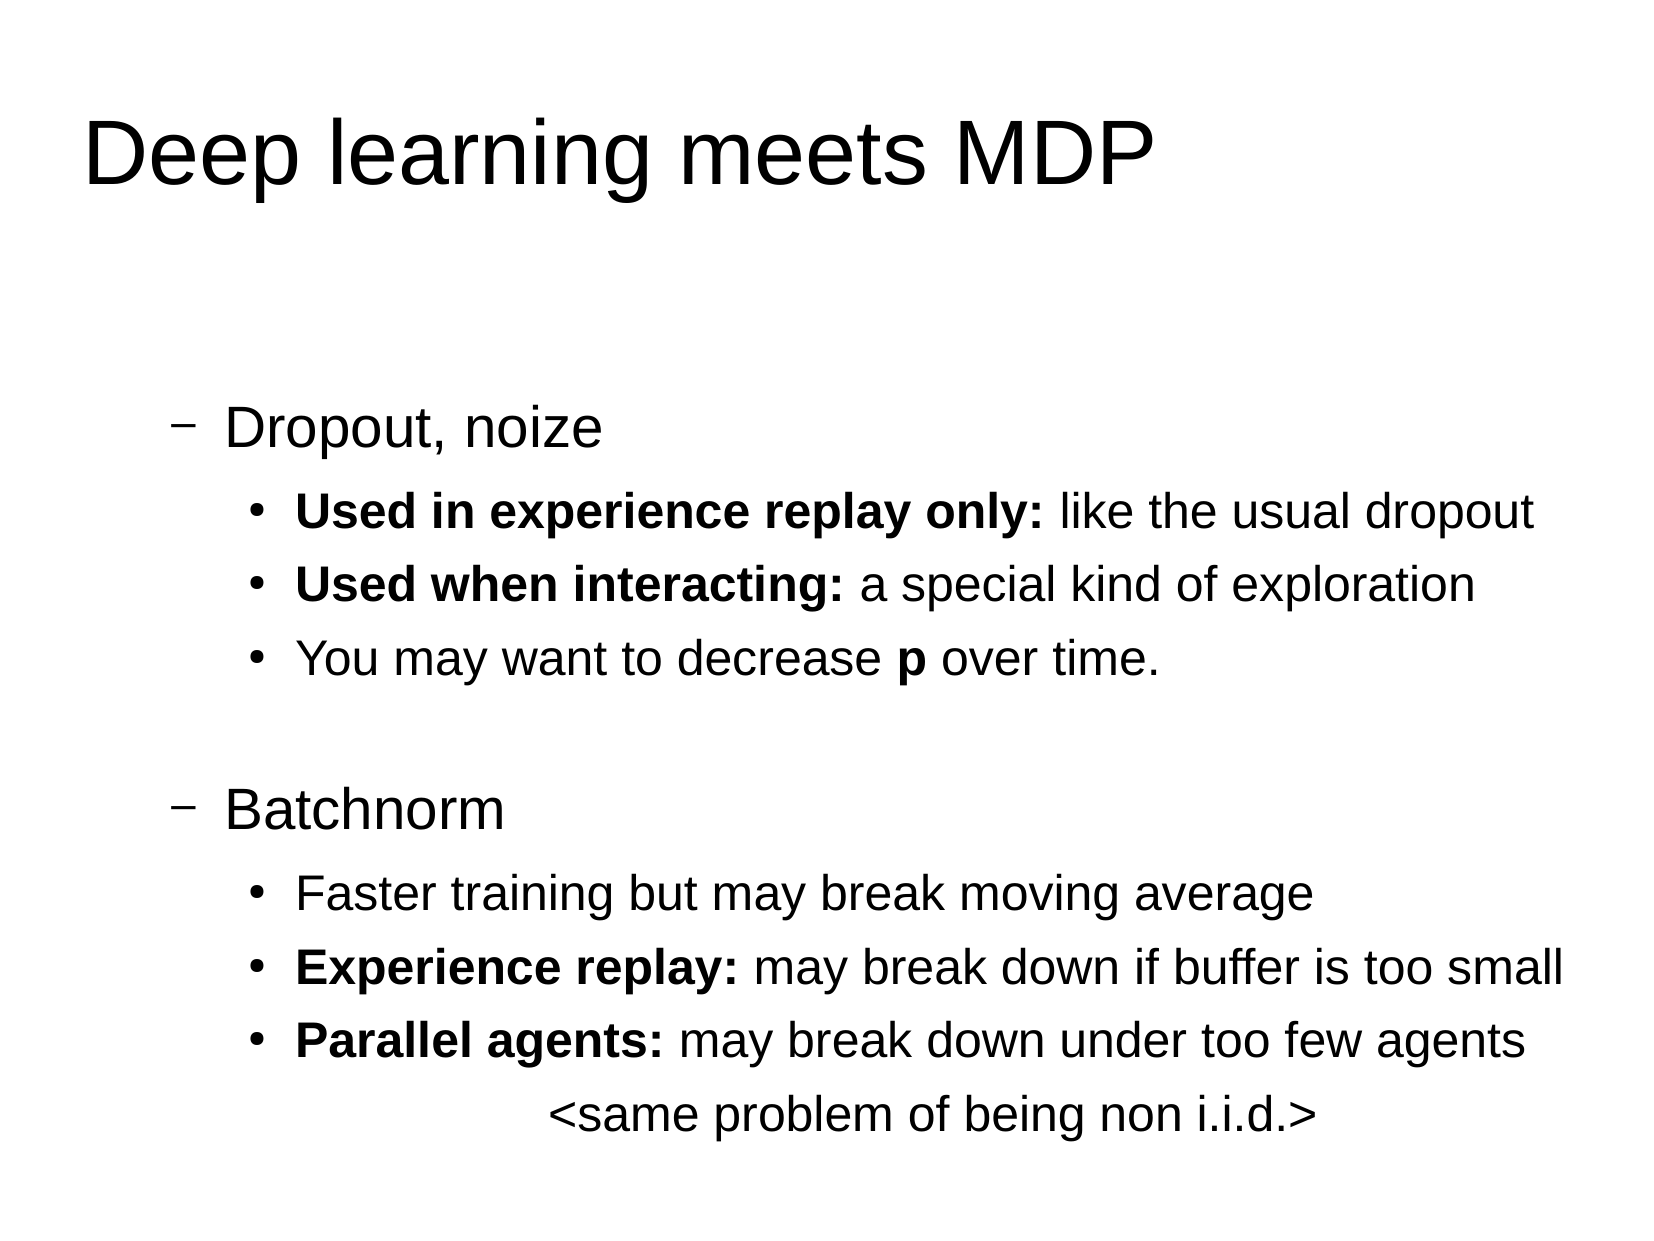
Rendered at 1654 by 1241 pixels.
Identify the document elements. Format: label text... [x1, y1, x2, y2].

list Dropout, noize Used in experience replay only: like the usual dropout Used when interacting: a special kind of exploration You may want to decrease p over time. Batchnorm Faster training but may break moving average Experience replay: may break down if buffer is too small Parallel agents: may break down under too few agents <same problem of being non i.i.d.> [82, 290, 1571, 1241]
title Deep learning meets MDP [82, 49, 1571, 257]
